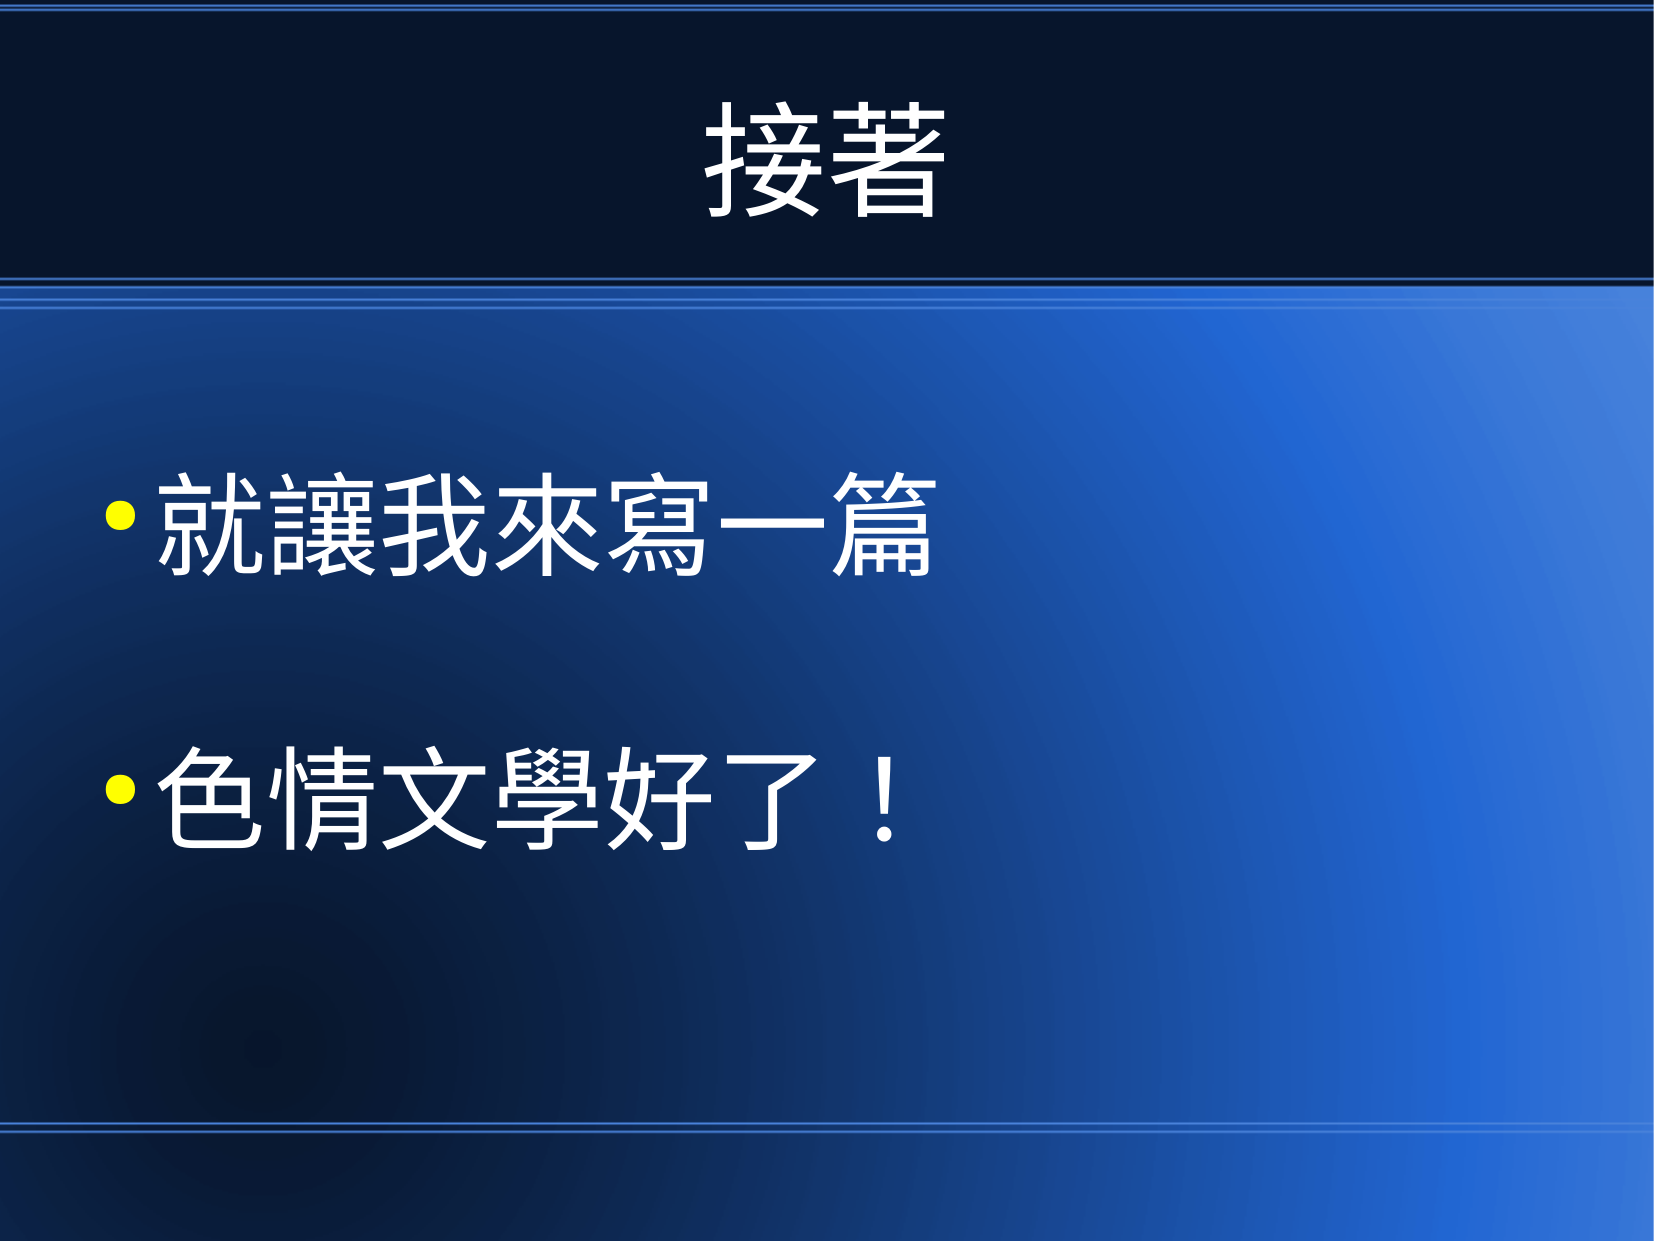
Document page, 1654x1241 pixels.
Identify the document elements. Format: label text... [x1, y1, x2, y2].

picture [0, 0, 1654, 1241]
title 接著 [82, 49, 1571, 257]
list 就讓我來寫一篇 色情文學好了！ [82, 355, 1571, 1241]
